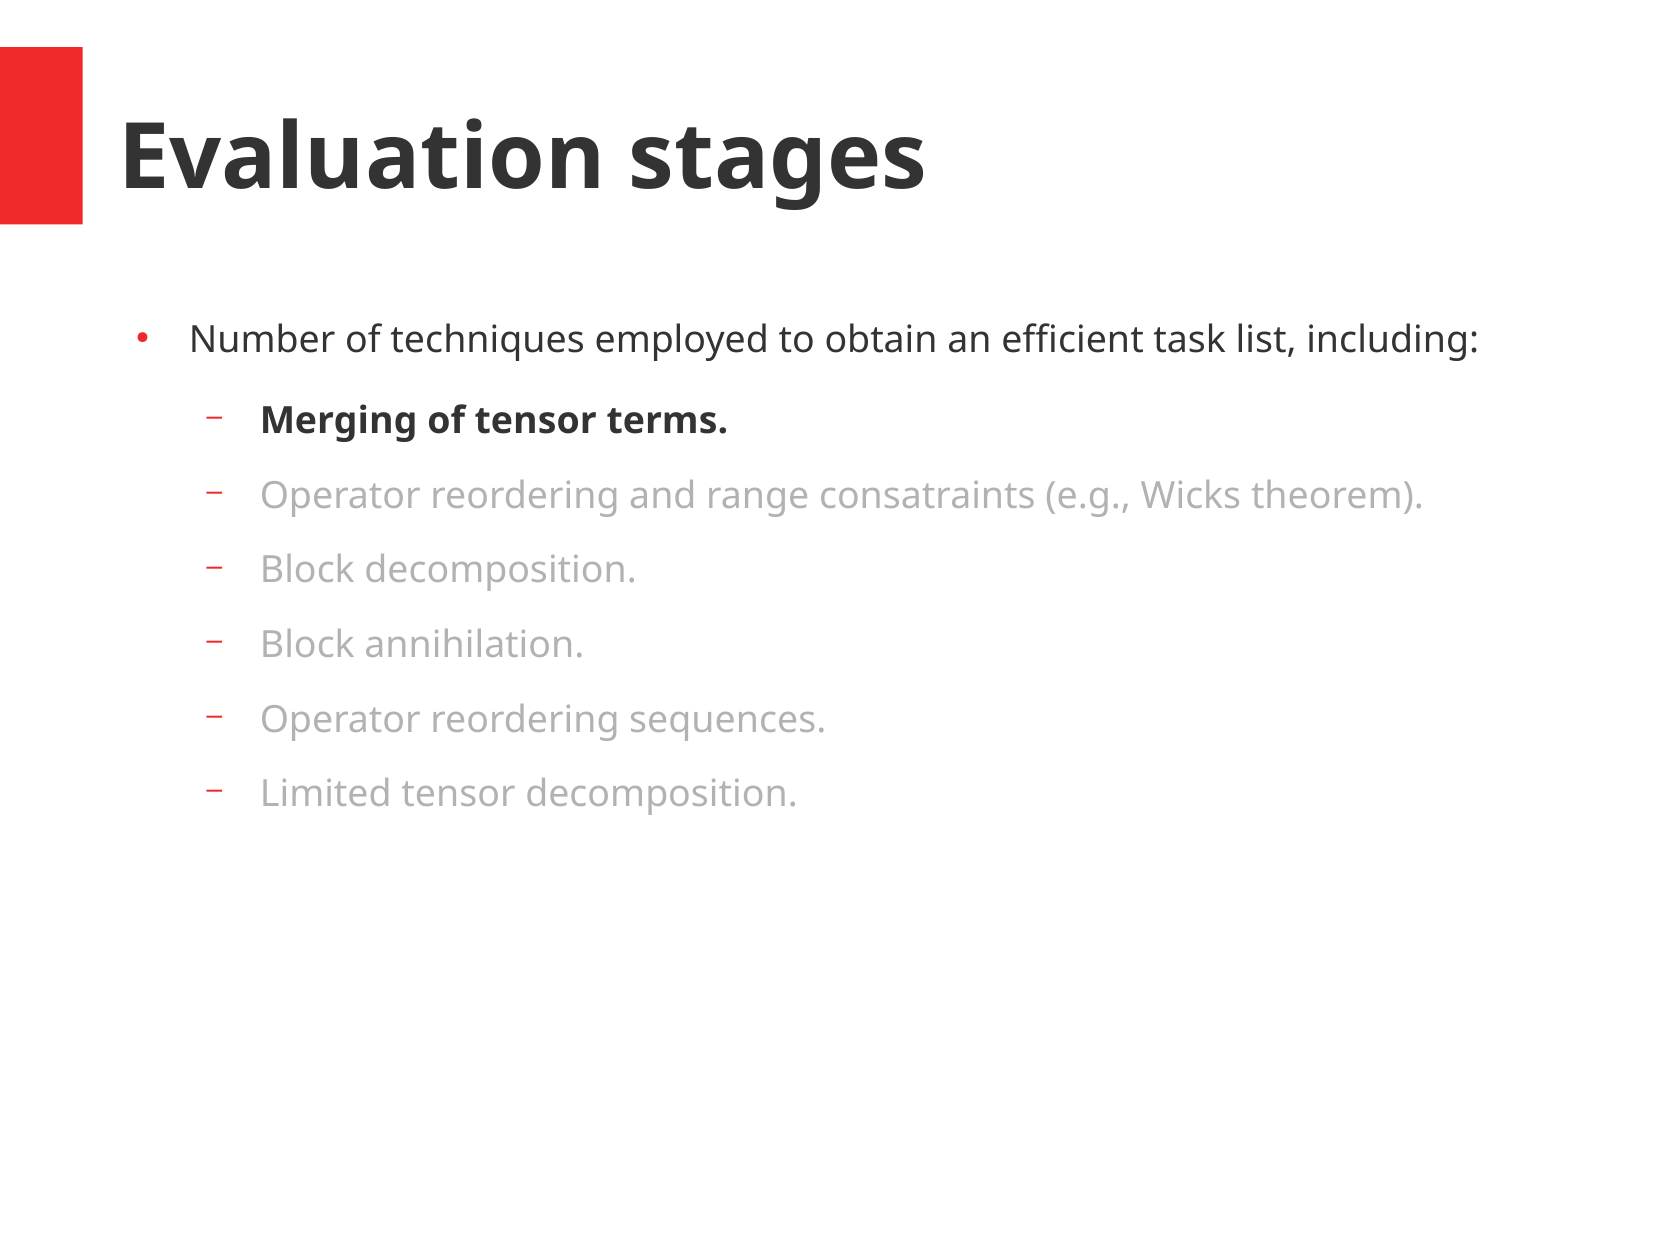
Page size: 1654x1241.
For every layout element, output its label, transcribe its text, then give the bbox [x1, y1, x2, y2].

title Evaluation stages [118, 49, 1571, 257]
list Number of techniques employed to obtain an efficient task list, including: Merging of tensor terms. Operator reordering and range consatraints (e.g., Wicks theorem). Block decomposition. Block annihilation. Operator reordering sequences. Limited tensor decomposition. [118, 312, 1536, 559]
